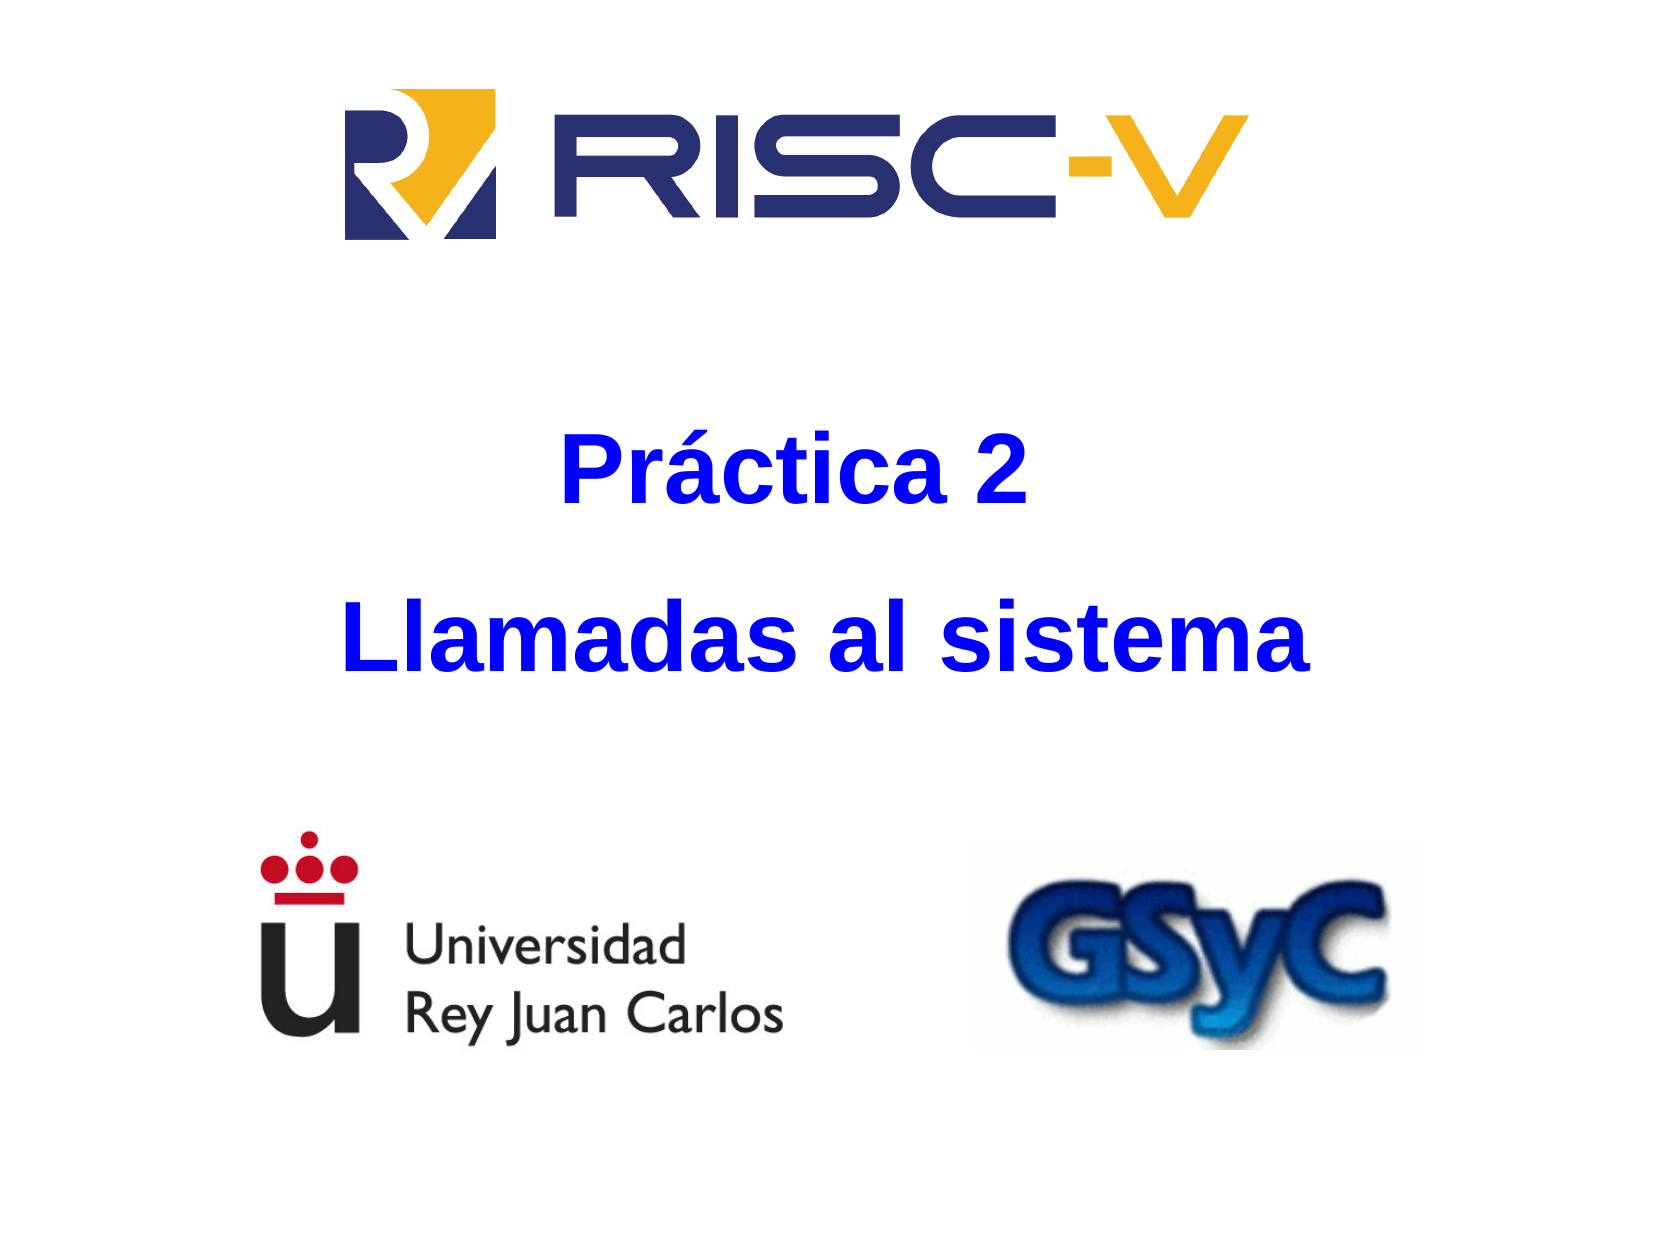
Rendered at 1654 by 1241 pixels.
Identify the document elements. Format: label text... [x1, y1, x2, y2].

picture [345, 89, 1249, 241]
picture [226, 809, 811, 1066]
title Práctica 2 [525, 413, 1066, 525]
title Llamadas al sistema [285, 525, 1366, 749]
picture [968, 839, 1426, 1051]
